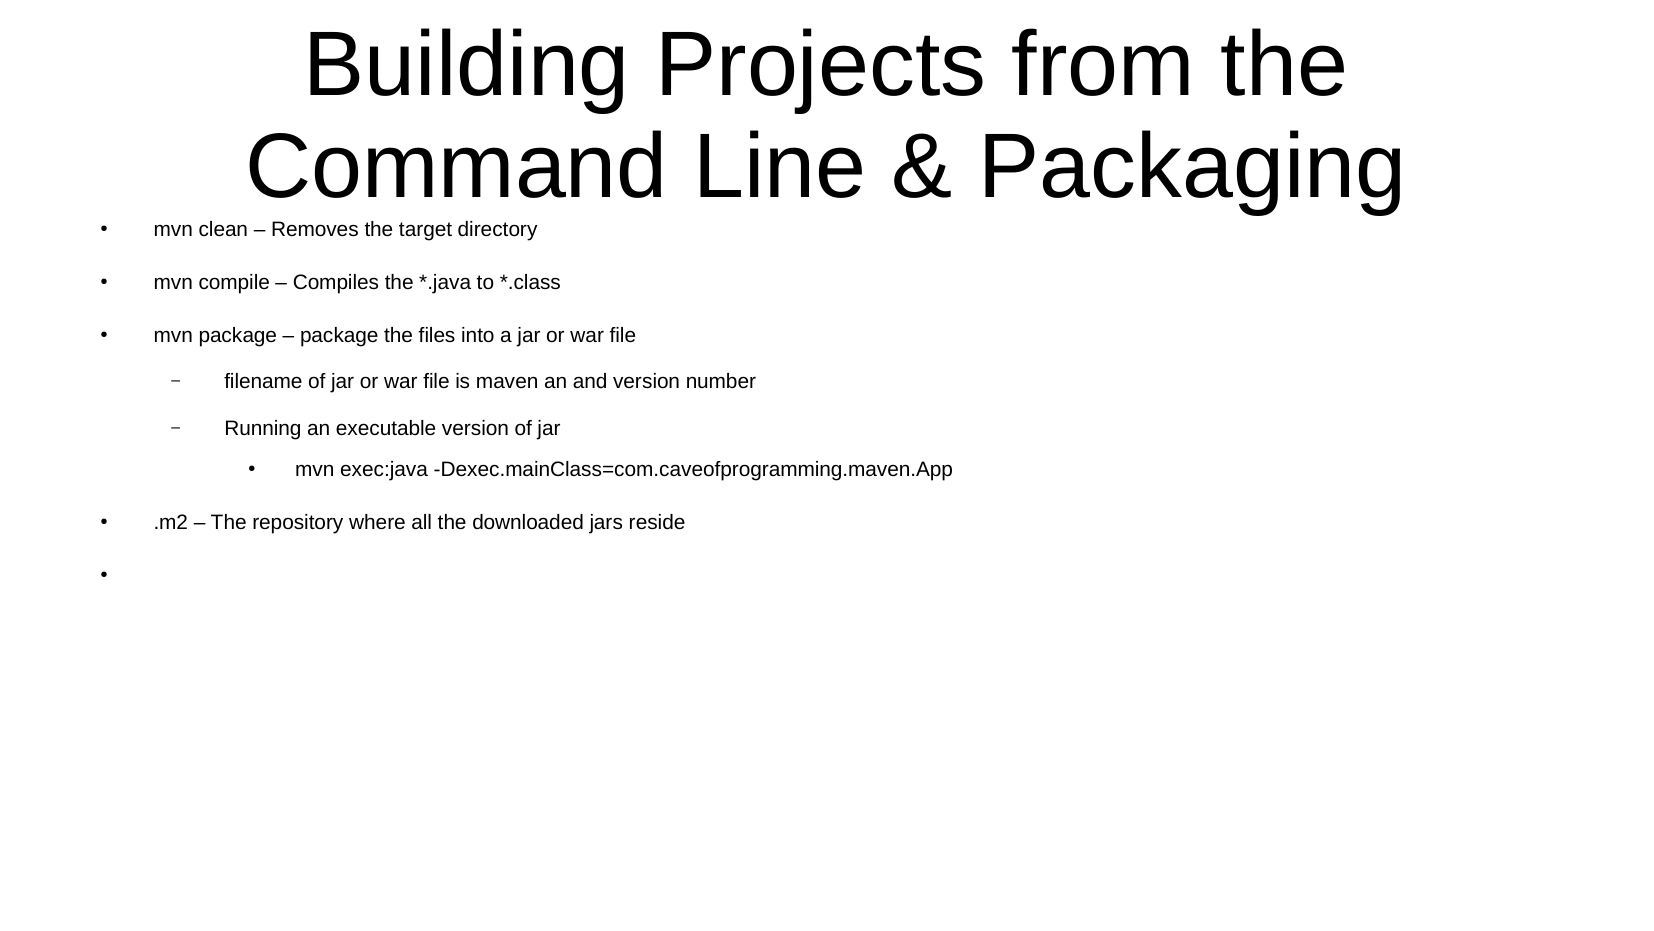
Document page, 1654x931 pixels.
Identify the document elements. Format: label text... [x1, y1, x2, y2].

title Building Projects from the Command Line & Packaging [82, 12, 1571, 217]
list mvn clean – Removes the target directory mvn compile – Compiles the *.java to *.class mvn package – package the files into a jar or war file filename of jar or war file is maven an and version number Running an executable version of jar mvn exec:java -Dexec.mainClass=com.caveofprogramming.maven.App .m2 – The repository where all the downloaded jars reside [82, 217, 1636, 916]
